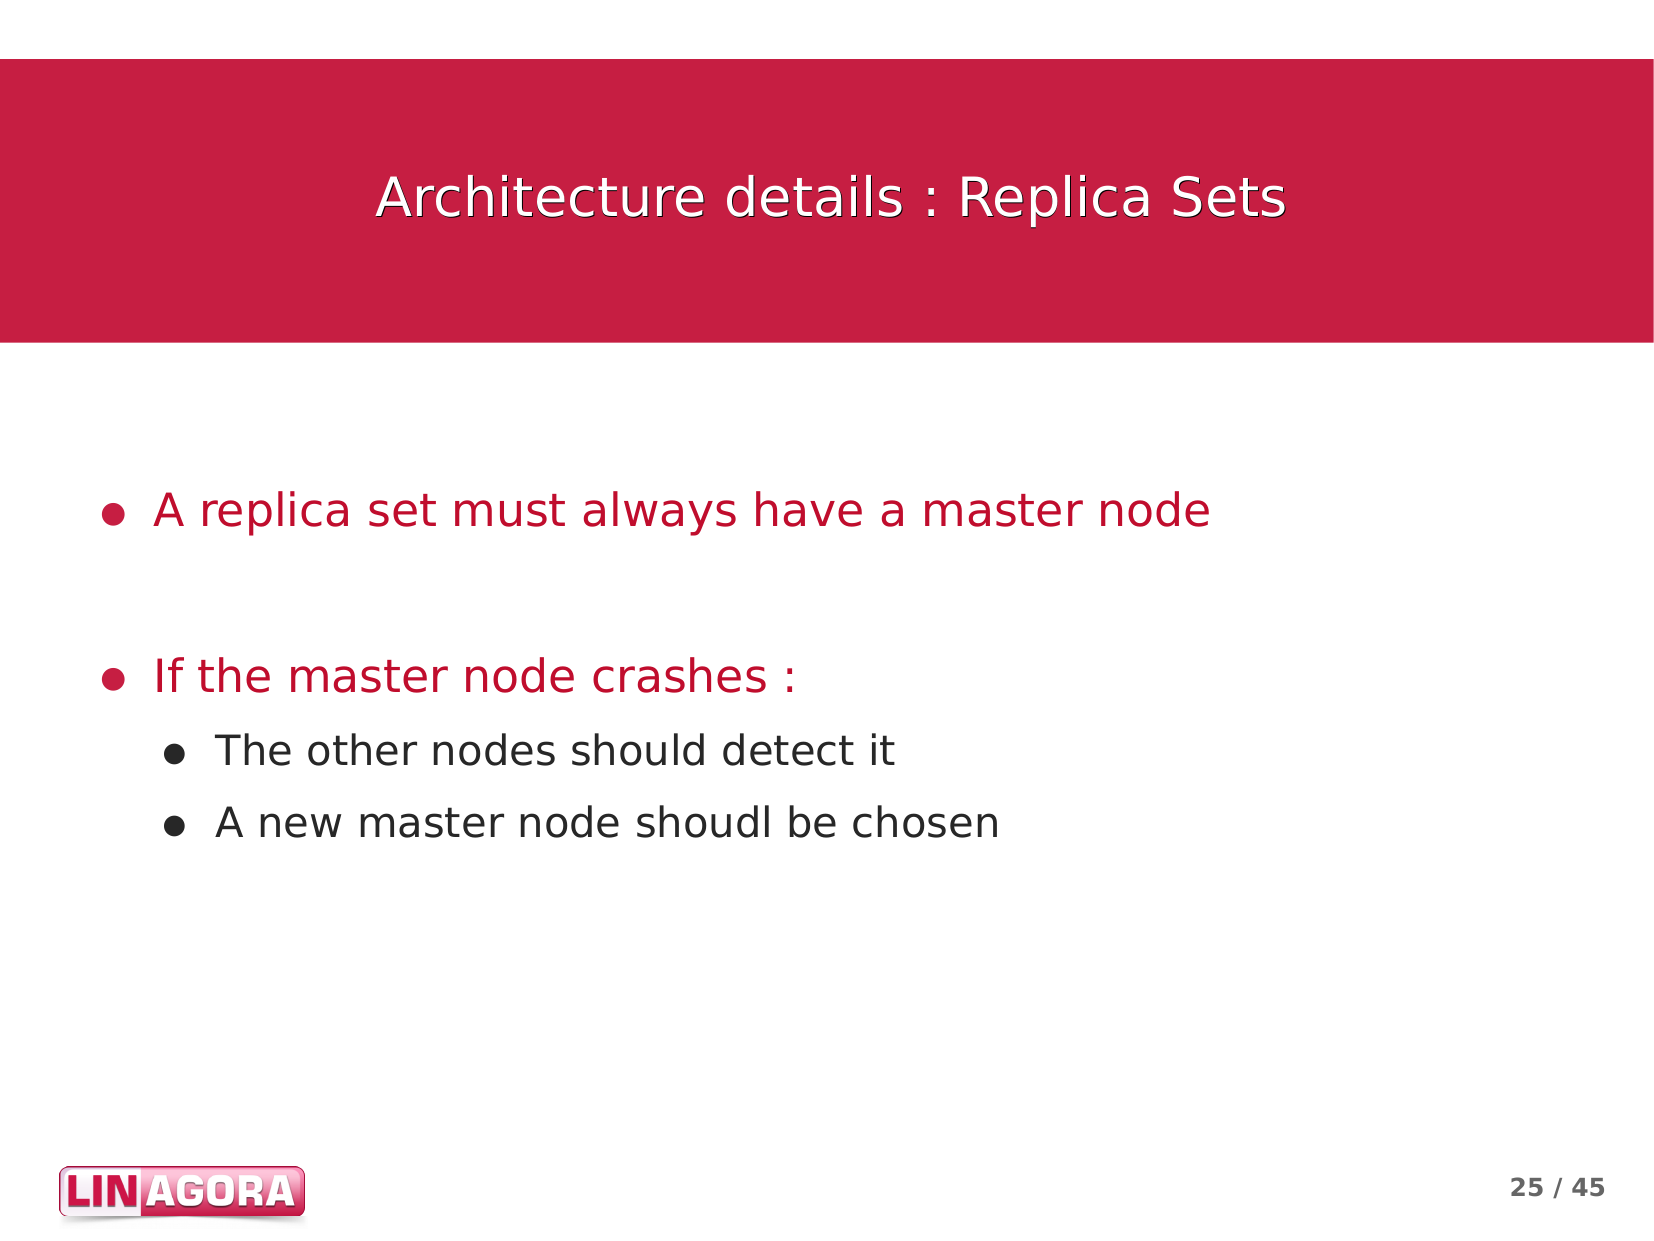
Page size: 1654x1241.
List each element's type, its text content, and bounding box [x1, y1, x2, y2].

picture [59, 1166, 308, 1229]
title Architecture details : Replica Sets [35, 76, 1630, 319]
list A replica set must always have a master node If the master node crashes : The other nodes should detect it A new master node shoudl be chosen [82, 401, 1571, 1099]
